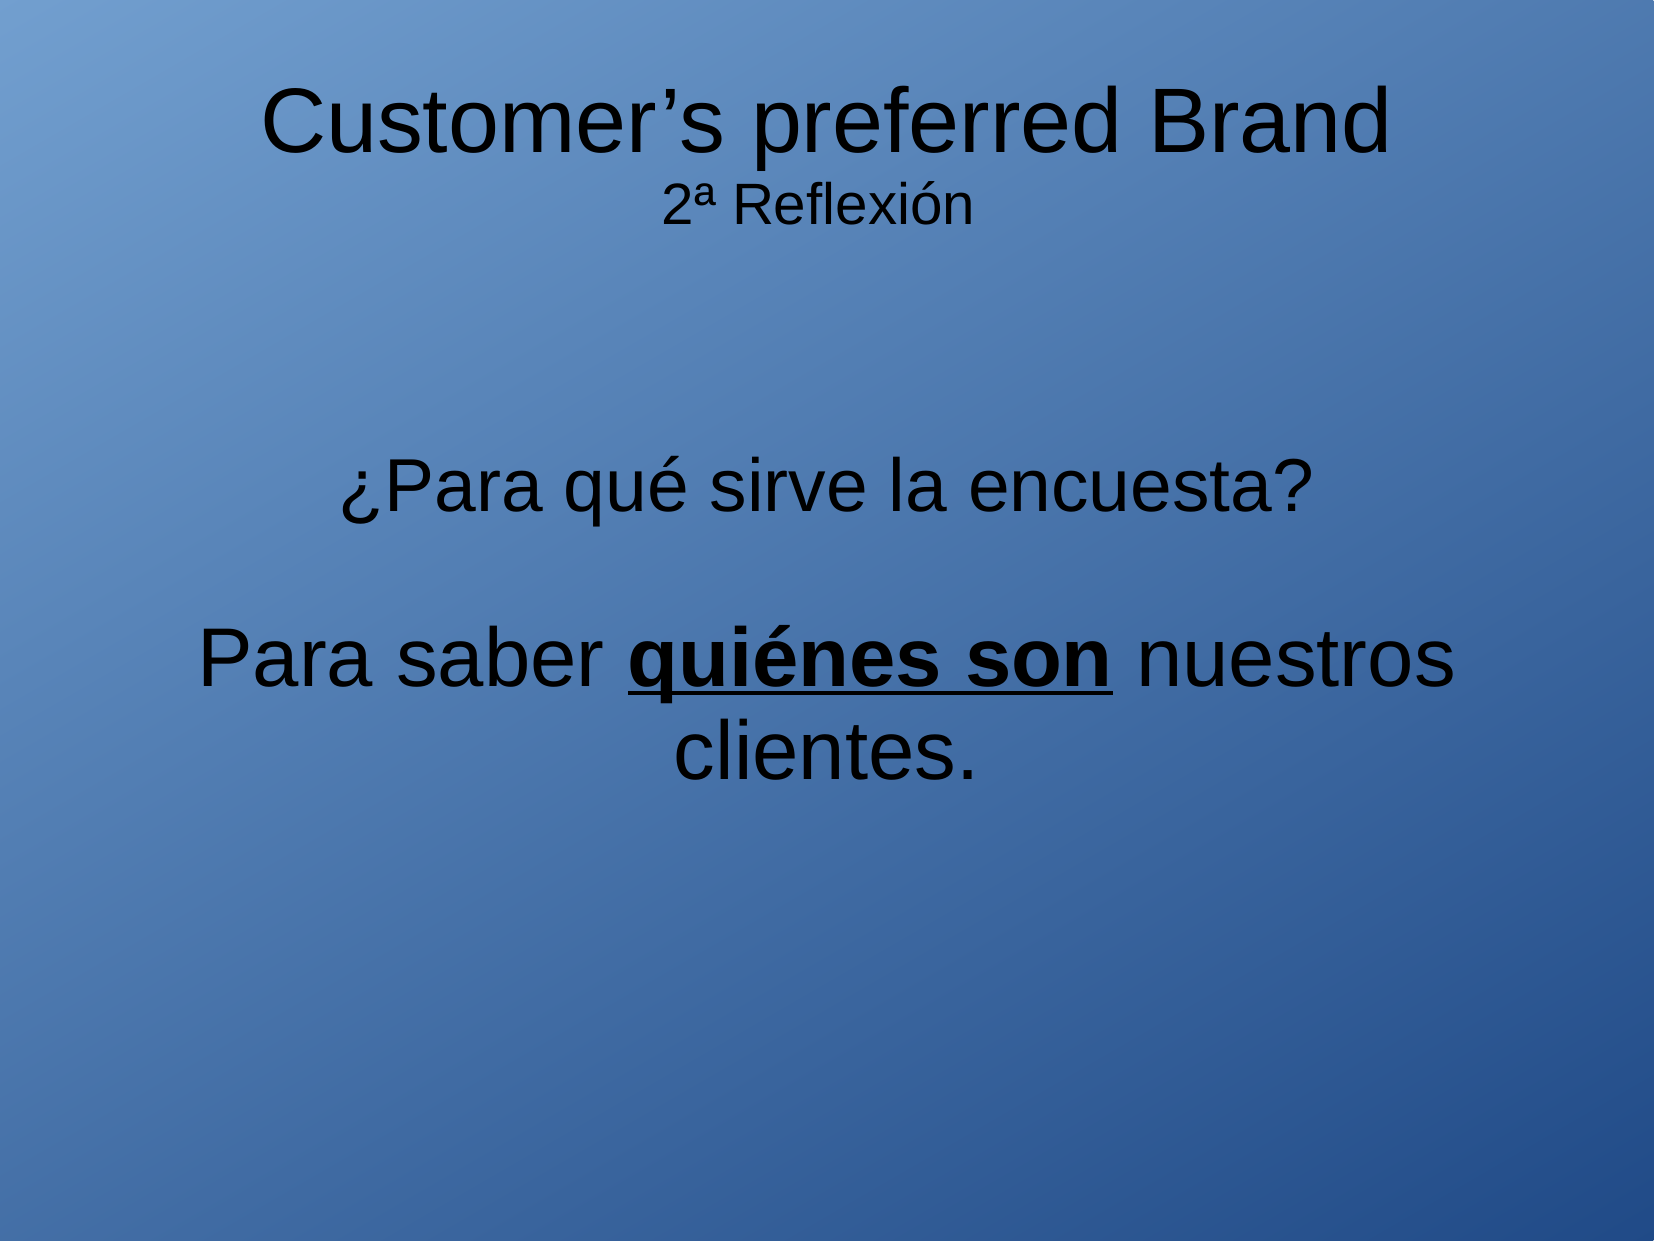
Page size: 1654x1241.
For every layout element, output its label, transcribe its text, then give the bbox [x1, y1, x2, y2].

title ¿Para qué sirve la encuesta? Para saber quiénes son nuestros clientes. [82, 349, 1571, 798]
title Customer’s preferred Brand 2ª Reflexión [82, 49, 1571, 257]
